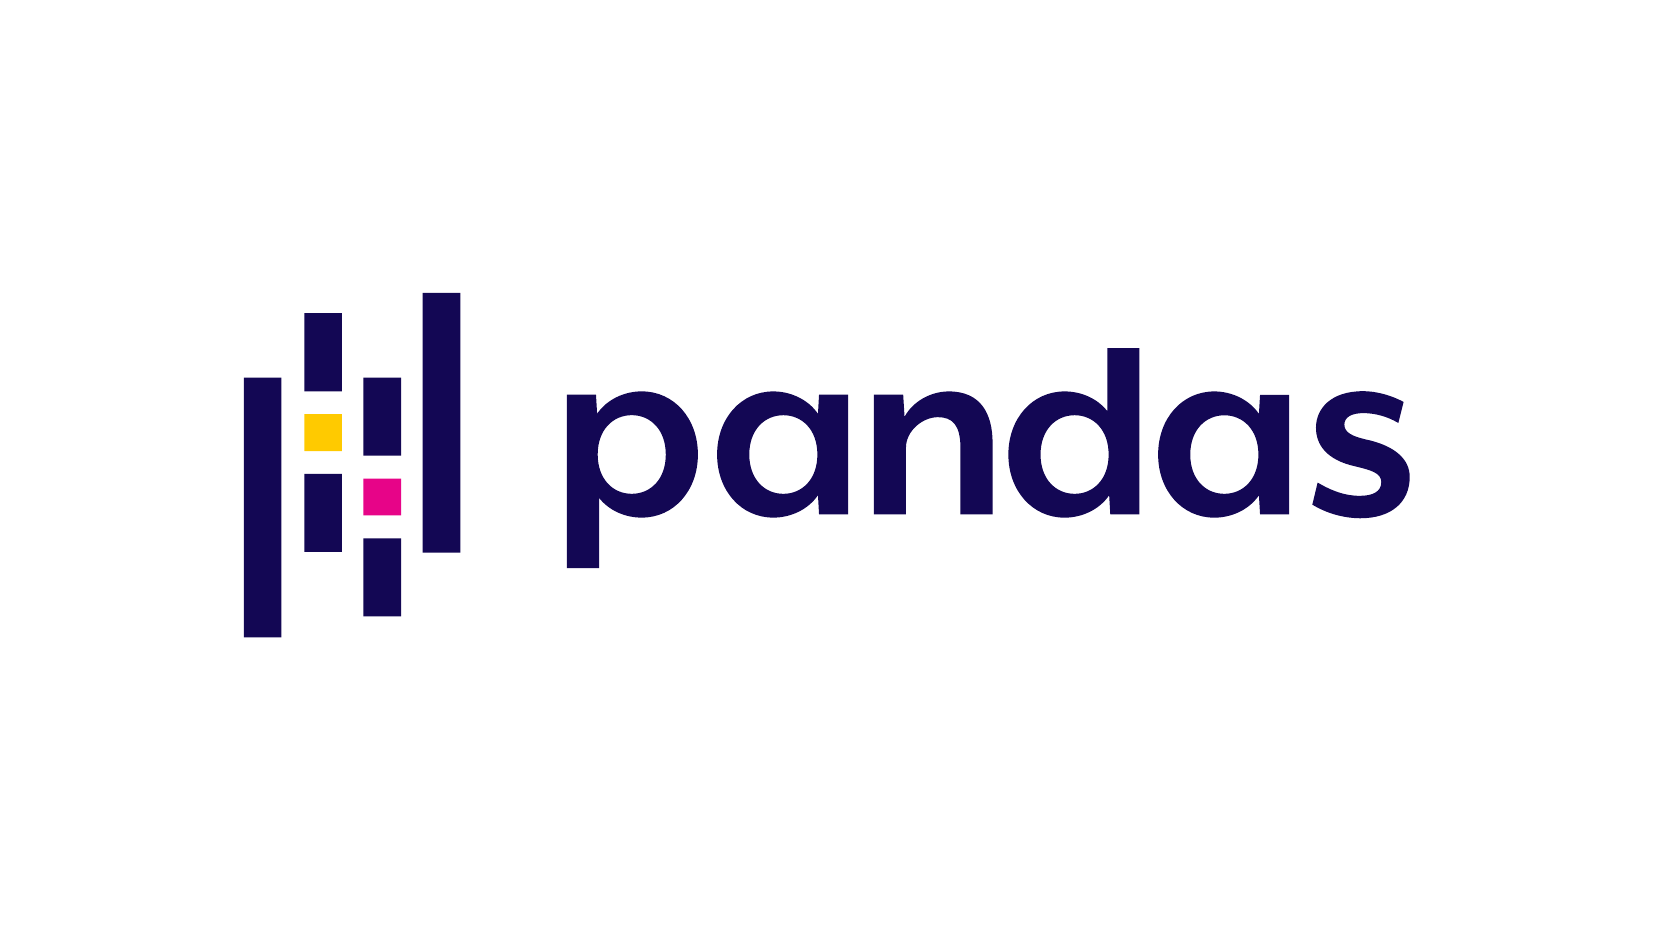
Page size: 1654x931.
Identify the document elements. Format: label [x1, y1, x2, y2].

picture [186, 205, 1468, 725]
